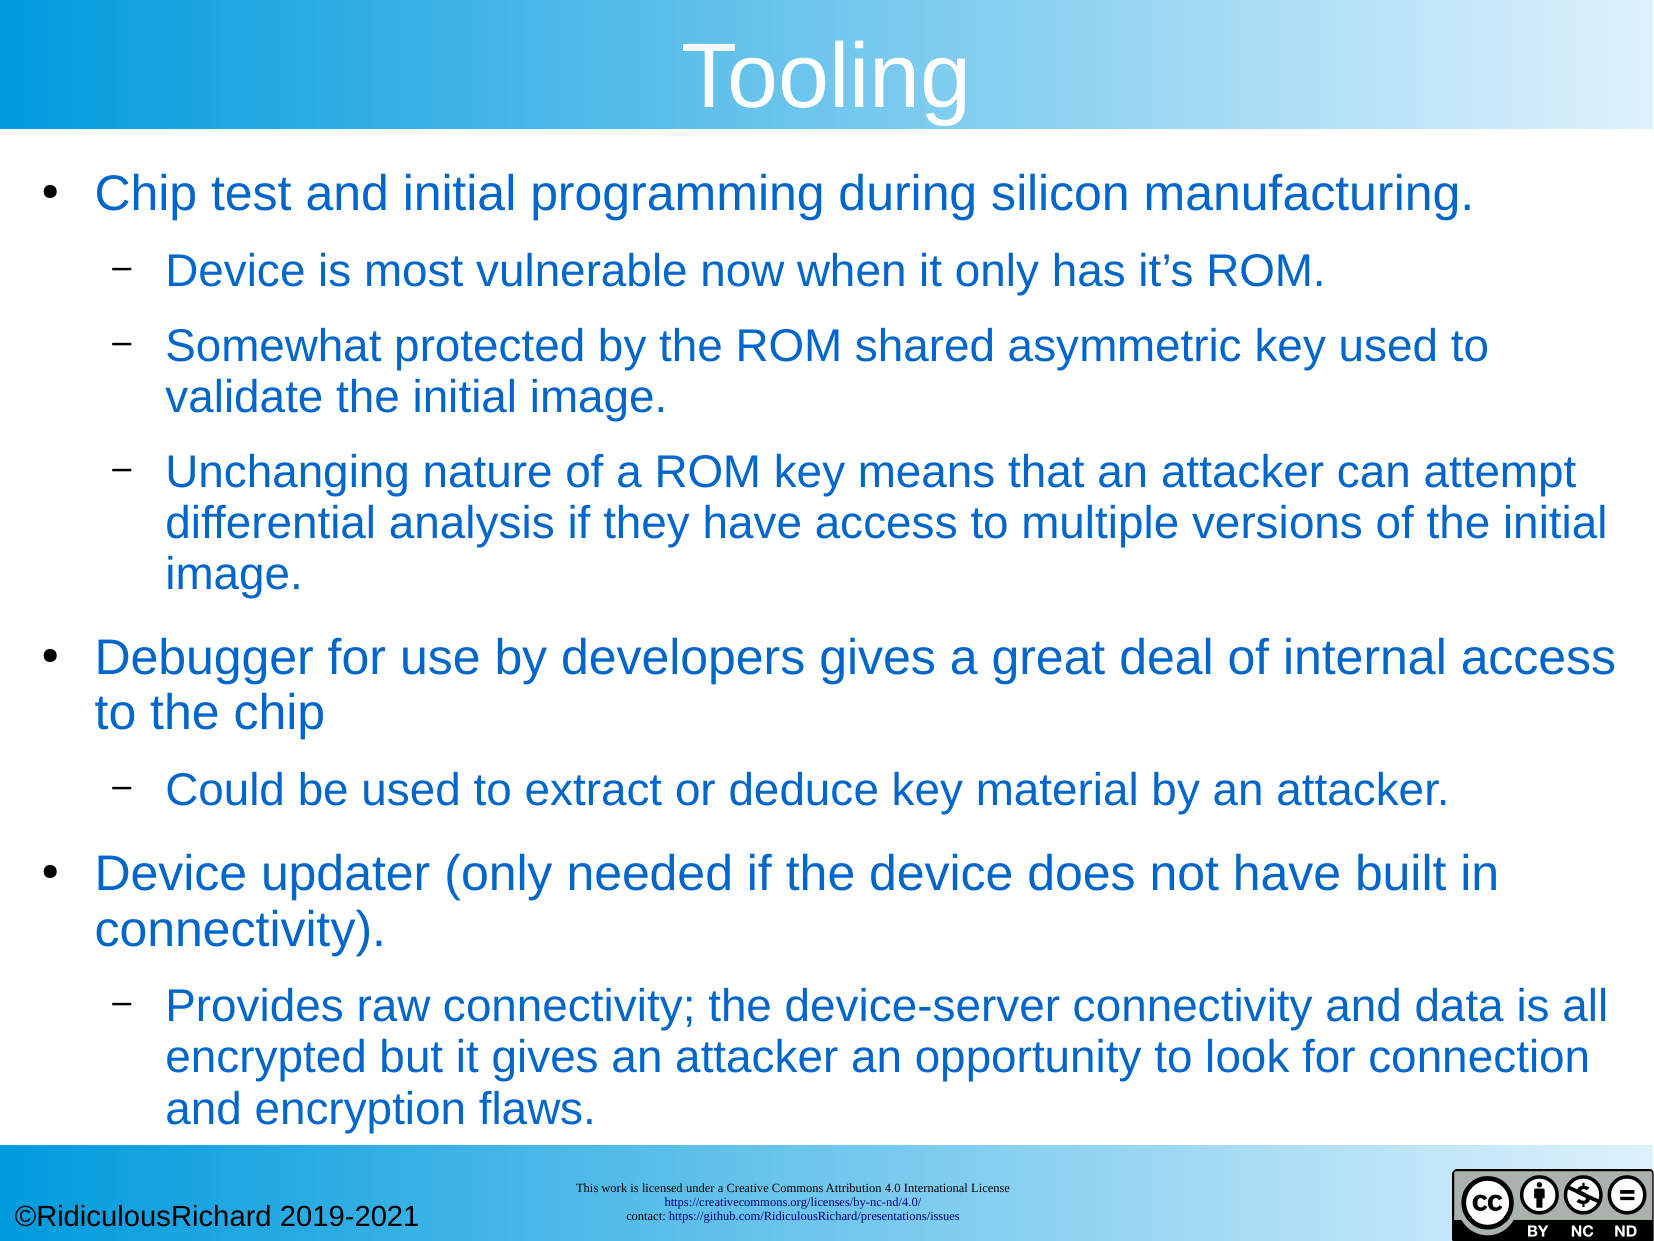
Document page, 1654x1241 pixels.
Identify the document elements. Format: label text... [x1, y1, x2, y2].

list Chip test and initial programming during silicon manufacturing. Device is most vulnerable now when it only has it’s ROM. Somewhat protected by the ROM shared asymmetric key used to validate the initial image. Unchanging nature of a ROM key means that an attacker can attempt differential analysis if they have access to multiple versions of the initial image. Debugger for use by developers gives a great deal of internal access to the chip Could be used to extract or deduce key material by an attacker. Device updater (only needed if the device does not have built in connectivity). Provides raw connectivity; the device-server connectivity and data is all encrypted but it gives an attacker an opportunity to look for connection and encryption flaws. [23, 165, 1630, 1123]
title Tooling [82, 23, 1571, 129]
picture [1452, 1169, 1654, 1241]
picture [138, 1146, 142, 1241]
